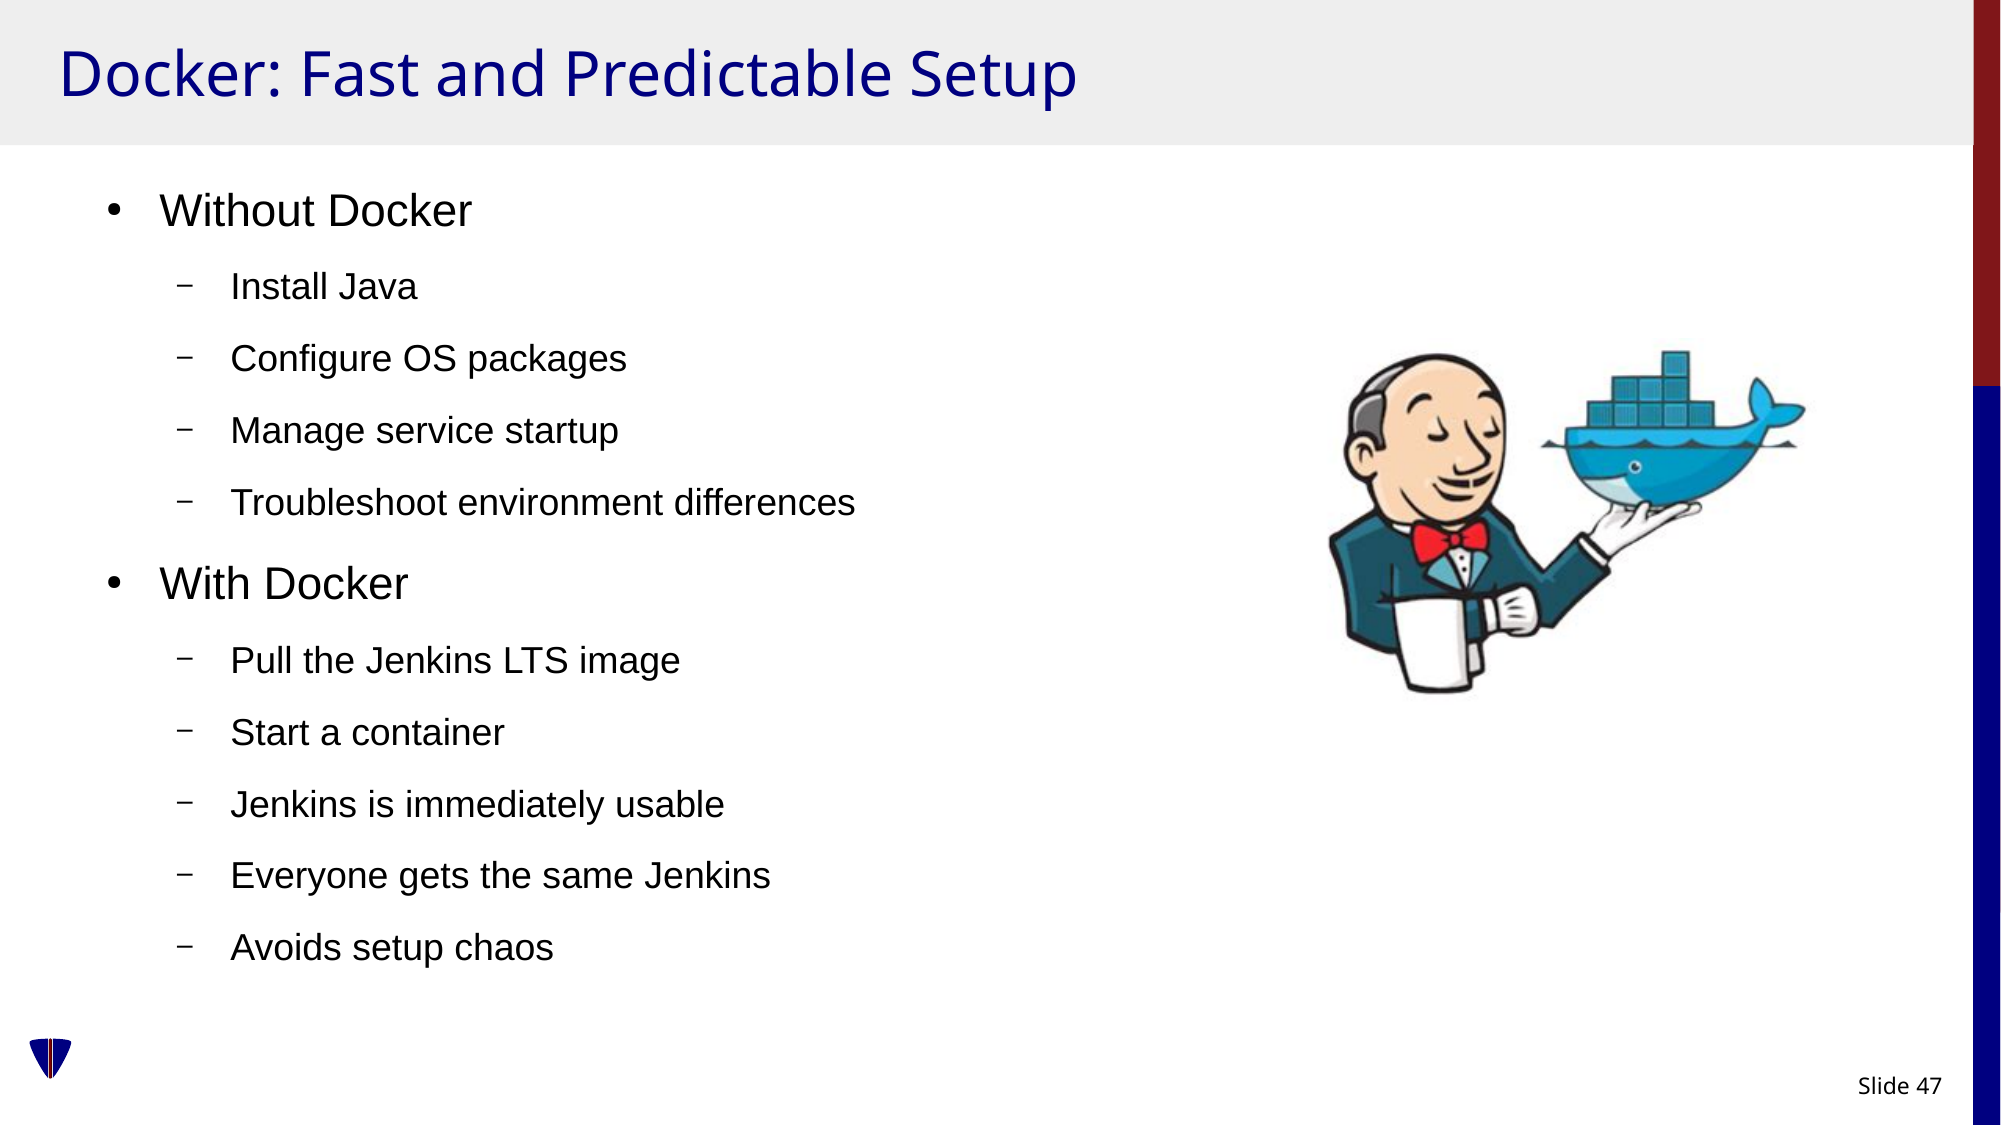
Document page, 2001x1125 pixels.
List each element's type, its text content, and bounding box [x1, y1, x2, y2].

picture [1178, 338, 1920, 709]
title Docker: Fast and Predictable Setup [0, 0, 1974, 146]
list Without Docker Install Java Configure OS packages Manage service startup Troubleshoot environment differences With Docker Pull the Jenkins LTS image Start a container Jenkins is immediately usable Everyone gets the same Jenkins Avoids setup chaos [88, 177, 1123, 1034]
